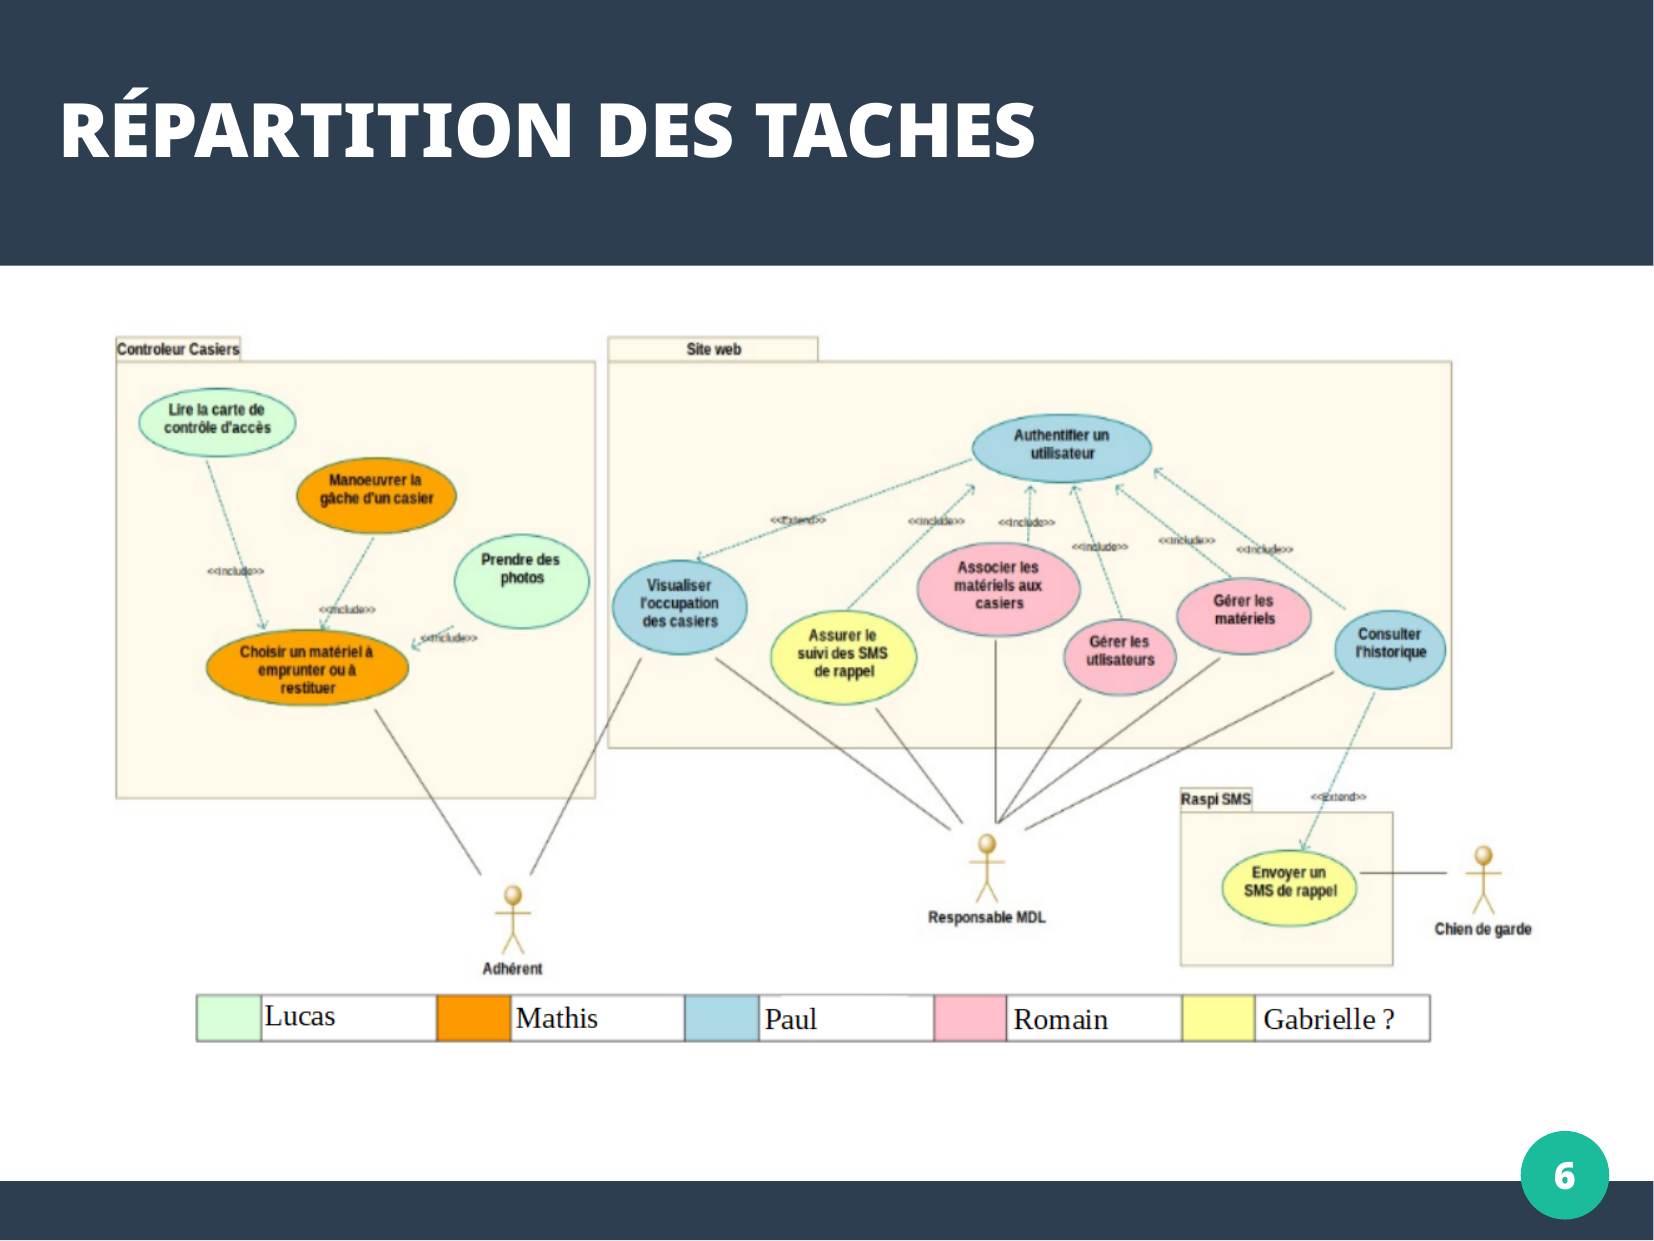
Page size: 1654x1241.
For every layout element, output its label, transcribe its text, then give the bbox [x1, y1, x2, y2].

title RÉPARTITION DES TACHES [59, 49, 1595, 207]
picture [113, 318, 1540, 1053]
